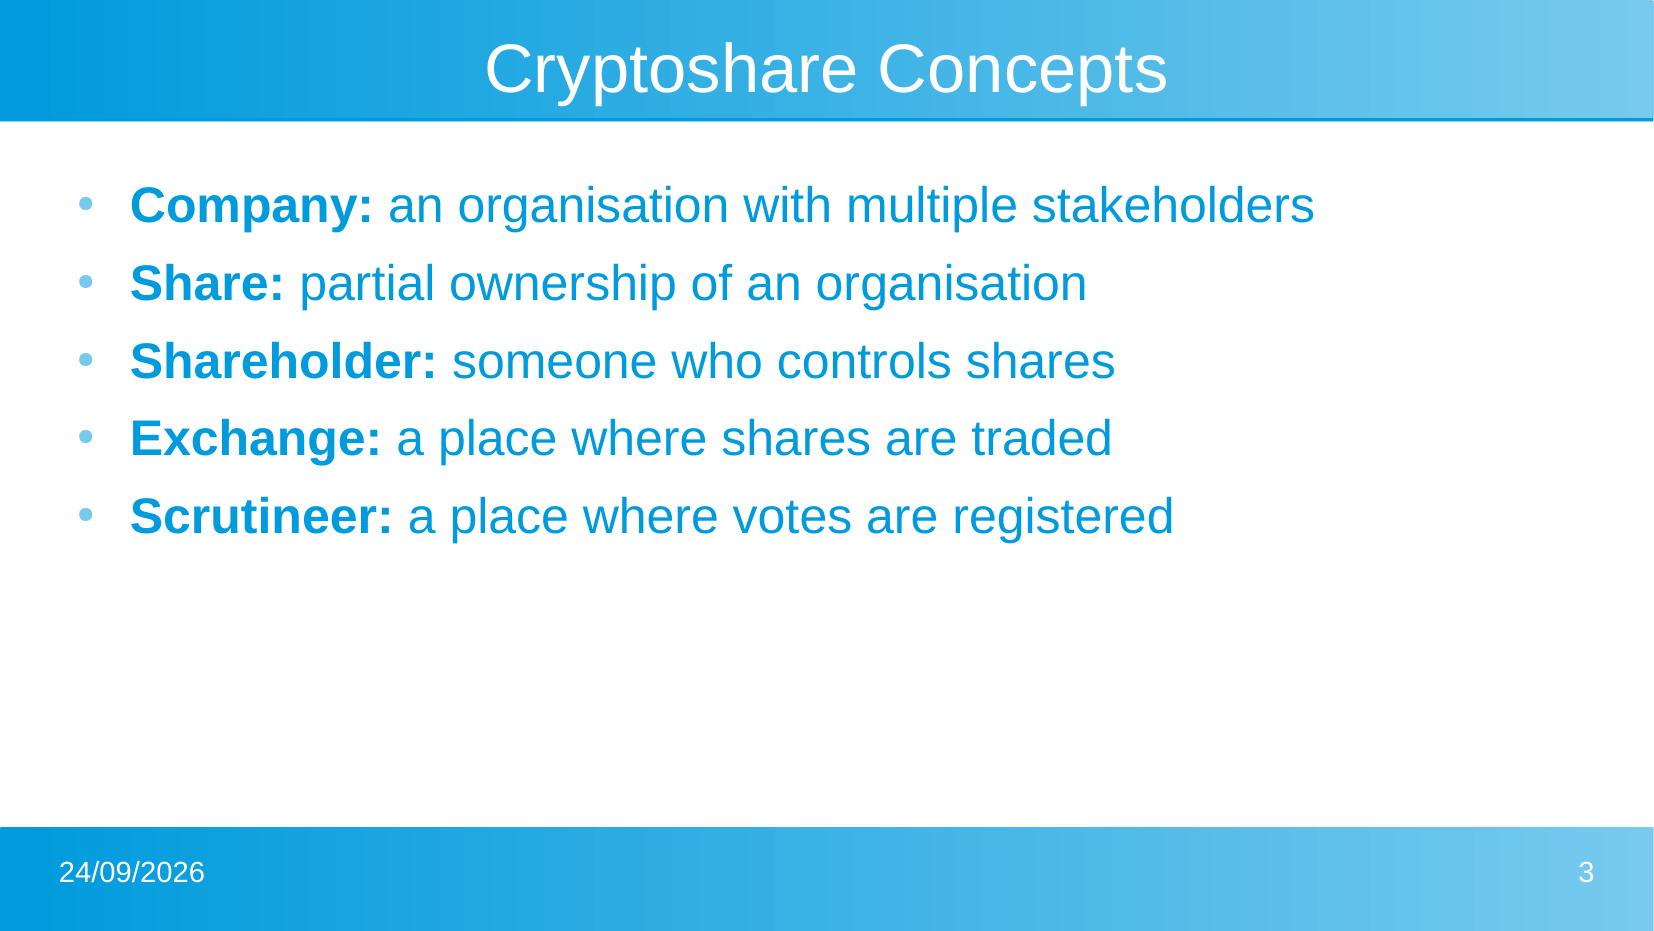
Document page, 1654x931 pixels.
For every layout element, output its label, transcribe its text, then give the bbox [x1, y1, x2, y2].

title Cryptoshare Concepts [59, 29, 1595, 108]
list Company: an organisation with multiple stakeholders Share: partial ownership of an organisation Shareholder: someone who controls shares Exchange: a place where shares are traded Scrutineer: a place where votes are registered [59, 177, 1595, 768]
